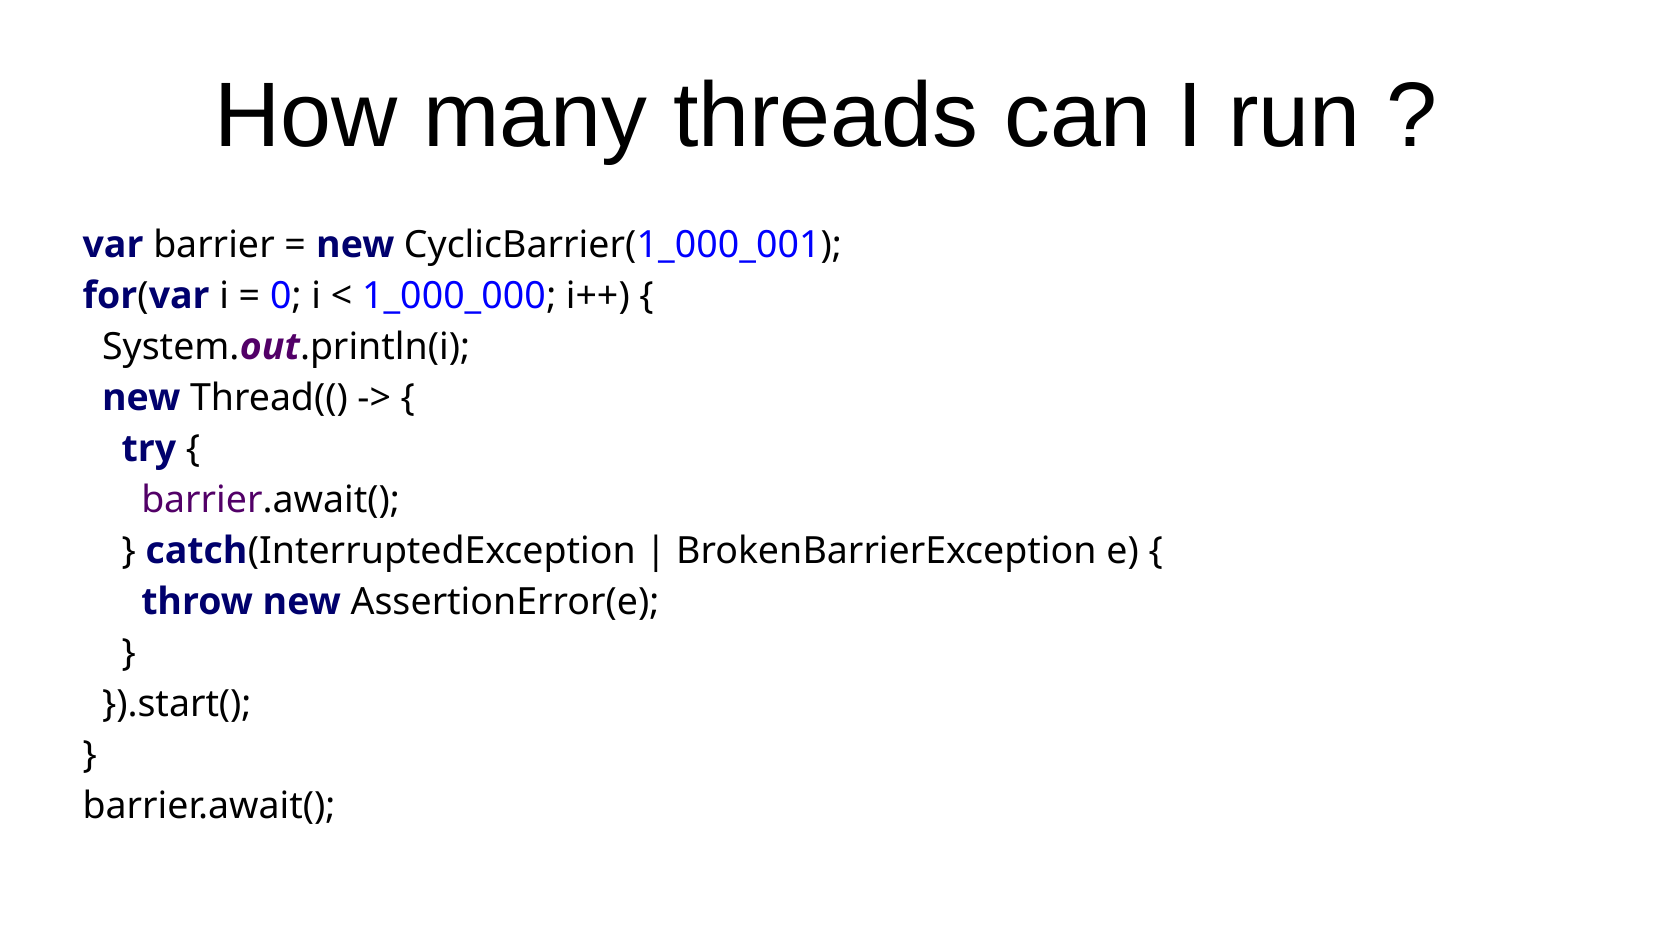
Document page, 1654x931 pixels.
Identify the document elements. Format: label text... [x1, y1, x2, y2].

list var barrier = new CyclicBarrier(1_000_001); for(var i = 0; i < 1_000_000; i++) { System.out.println(i); new Thread(() -> { try { barrier.await(); } catch(InterruptedException | BrokenBarrierException e) { throw new AssertionError(e); } }).start(); } barrier.await(); [82, 217, 1571, 841]
title How many threads can I run ? [82, 37, 1571, 193]
